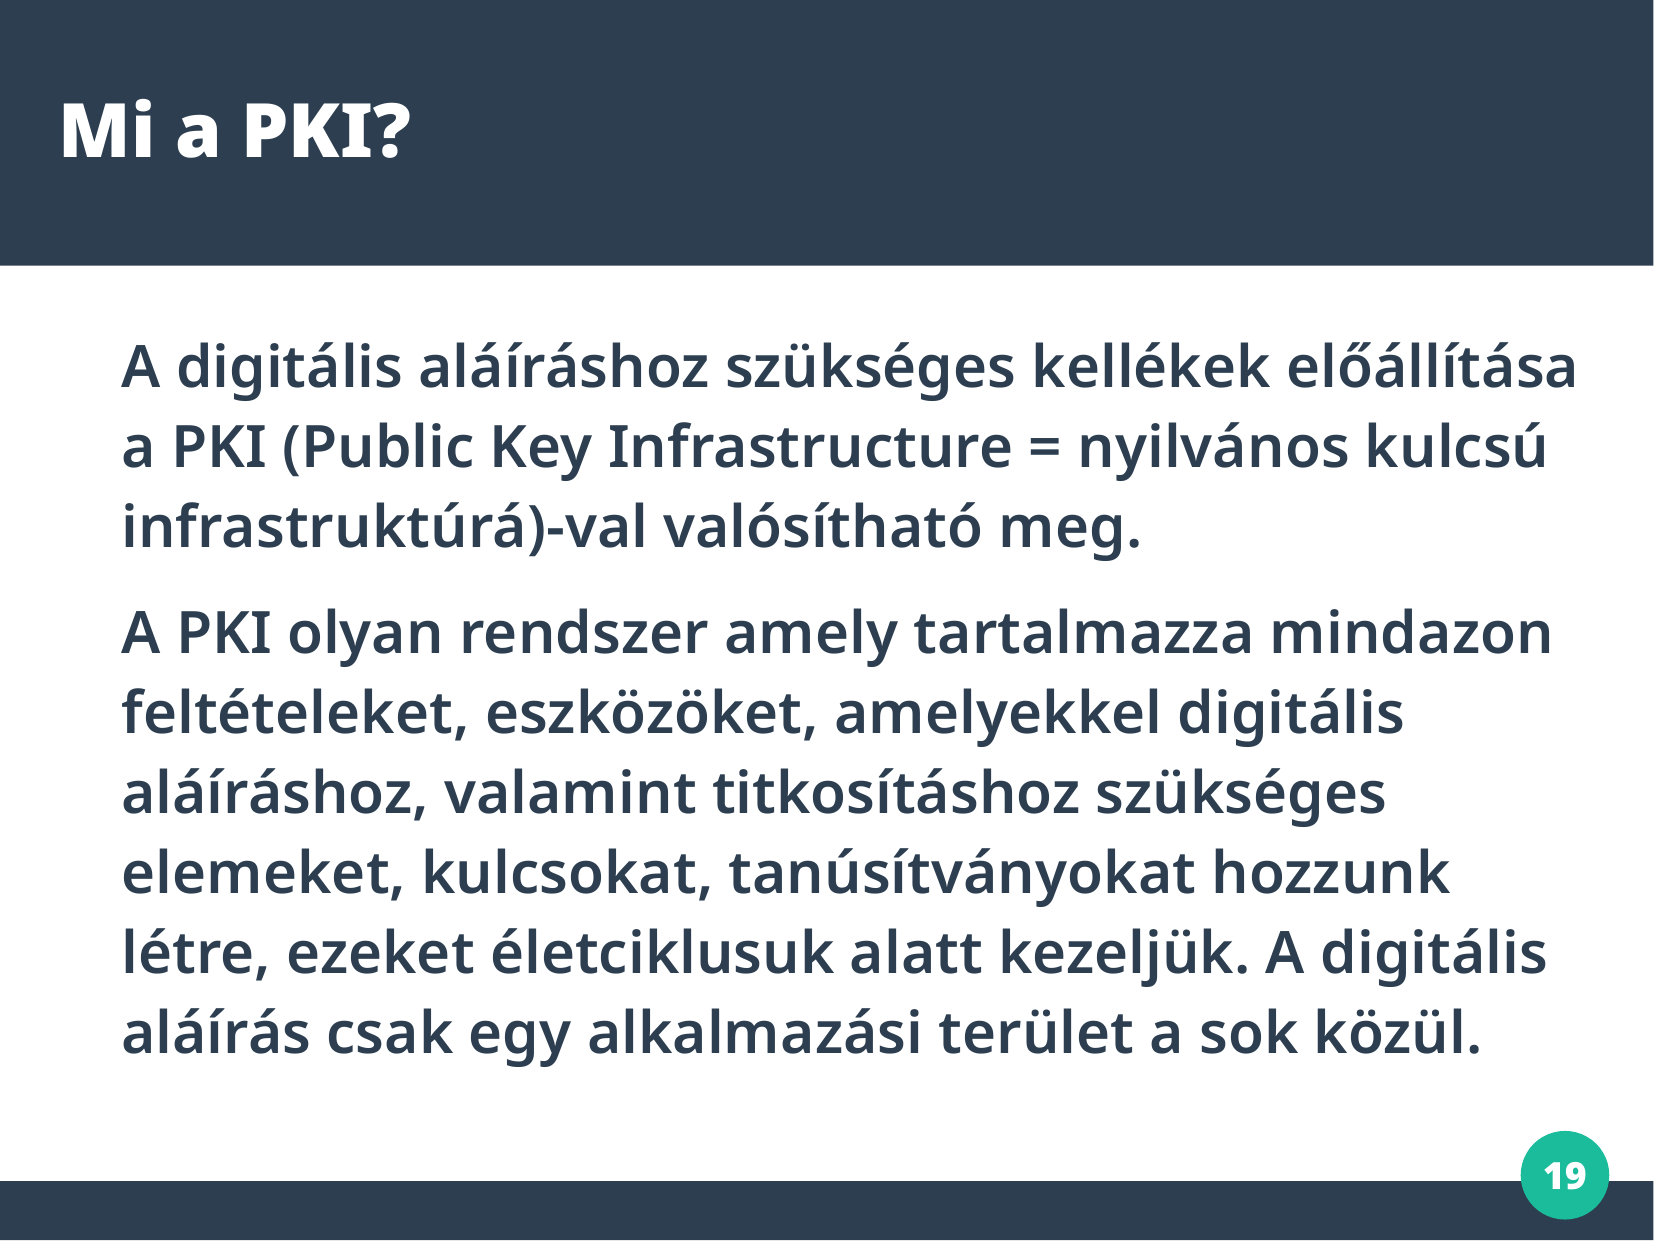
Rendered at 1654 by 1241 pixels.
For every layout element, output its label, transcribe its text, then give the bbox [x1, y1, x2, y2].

list A digitális aláíráshoz szükséges kellékek előállítása a PKI (Public Key Infrastructure = nyilvános kulcsú infrastruktúrá)-val valósítható meg. A PKI olyan rendszer amely tartalmazza mindazon feltételeket, eszközöket, amelyekkel digitális aláíráshoz, valamint titkosításhoz szükséges elemeket, kulcsokat, tanúsítványokat hozzunk létre, ezeket életciklusuk alatt kezeljük. A digitális aláírás csak egy alkalmazási terület a sok közül. [59, 324, 1595, 1152]
title Mi a PKI? [59, 49, 1595, 207]
